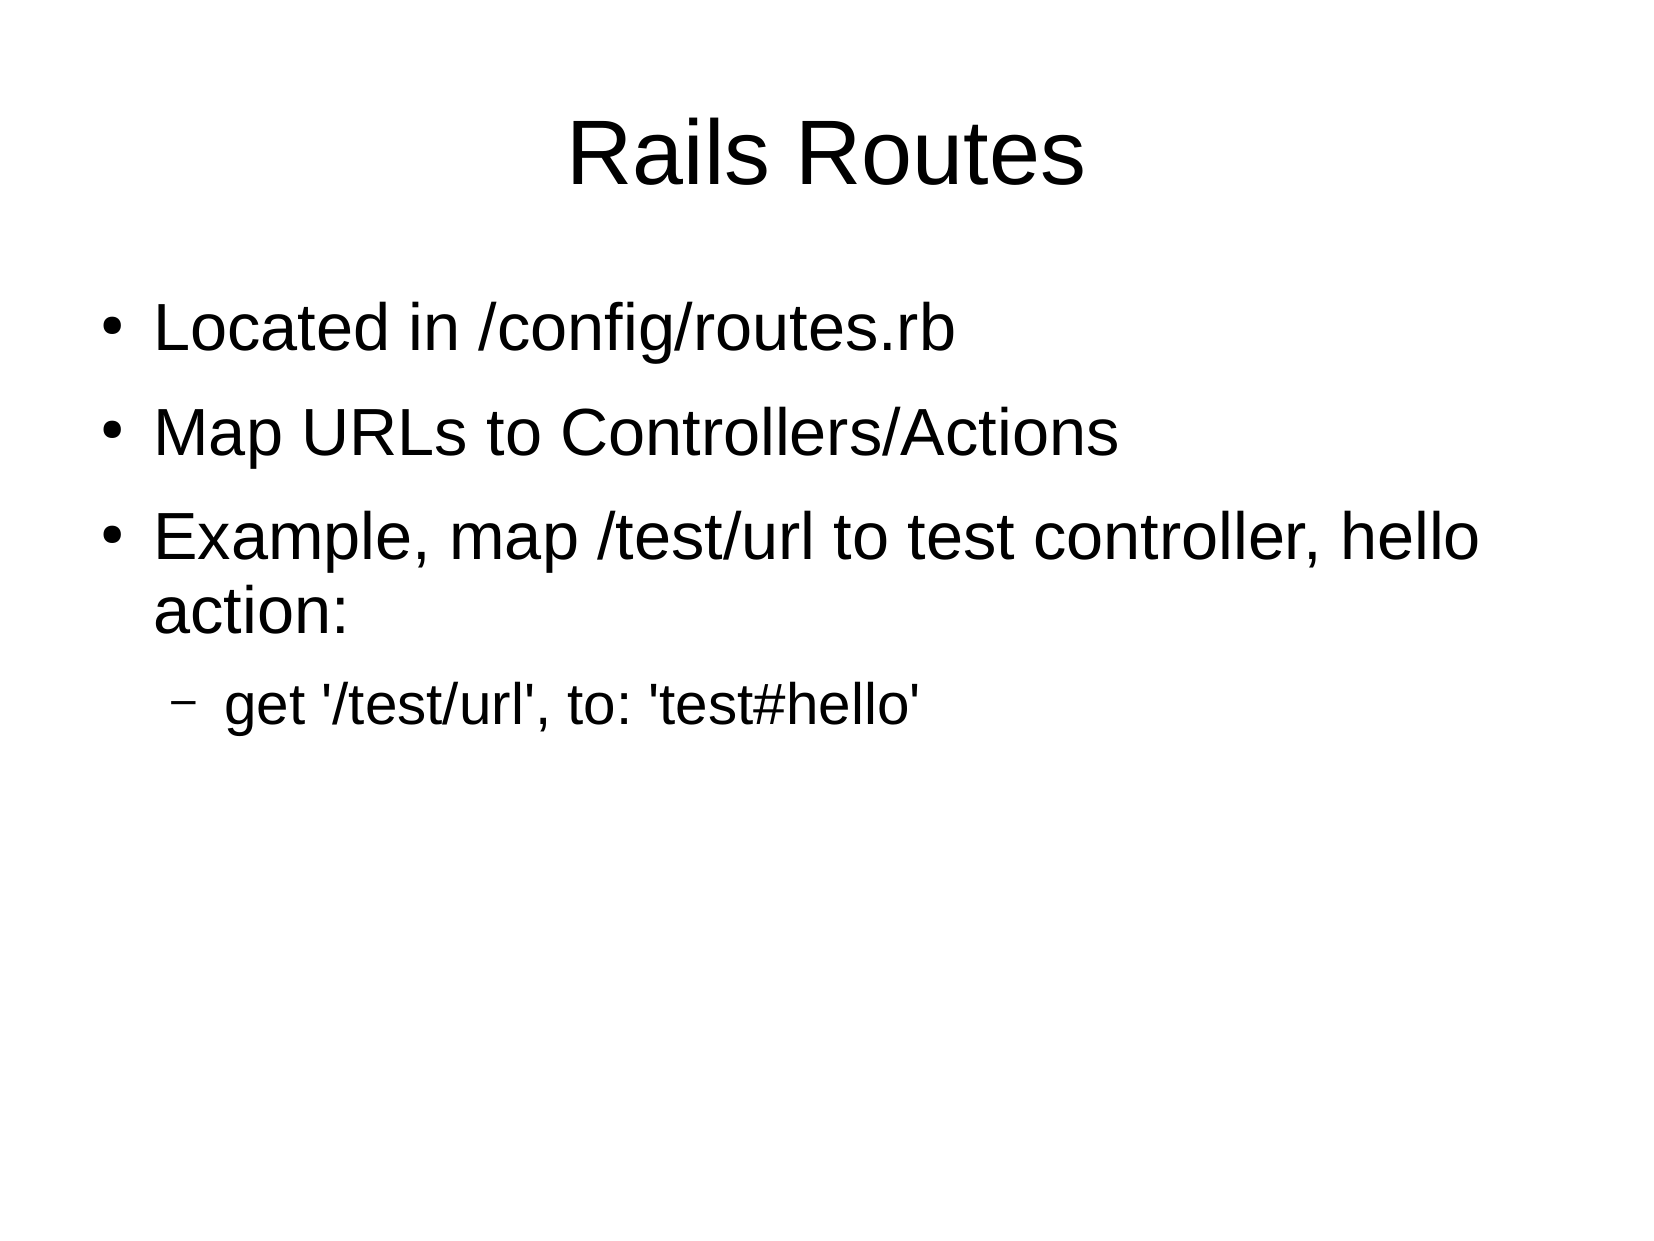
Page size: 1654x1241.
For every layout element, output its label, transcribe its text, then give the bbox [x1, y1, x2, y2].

title Rails Routes [82, 49, 1571, 257]
list Located in /config/routes.rb Map URLs to Controllers/Actions Example, map /test/url to test controller, hello action: get '/test/url', to: 'test#hello' [82, 290, 1571, 1010]
